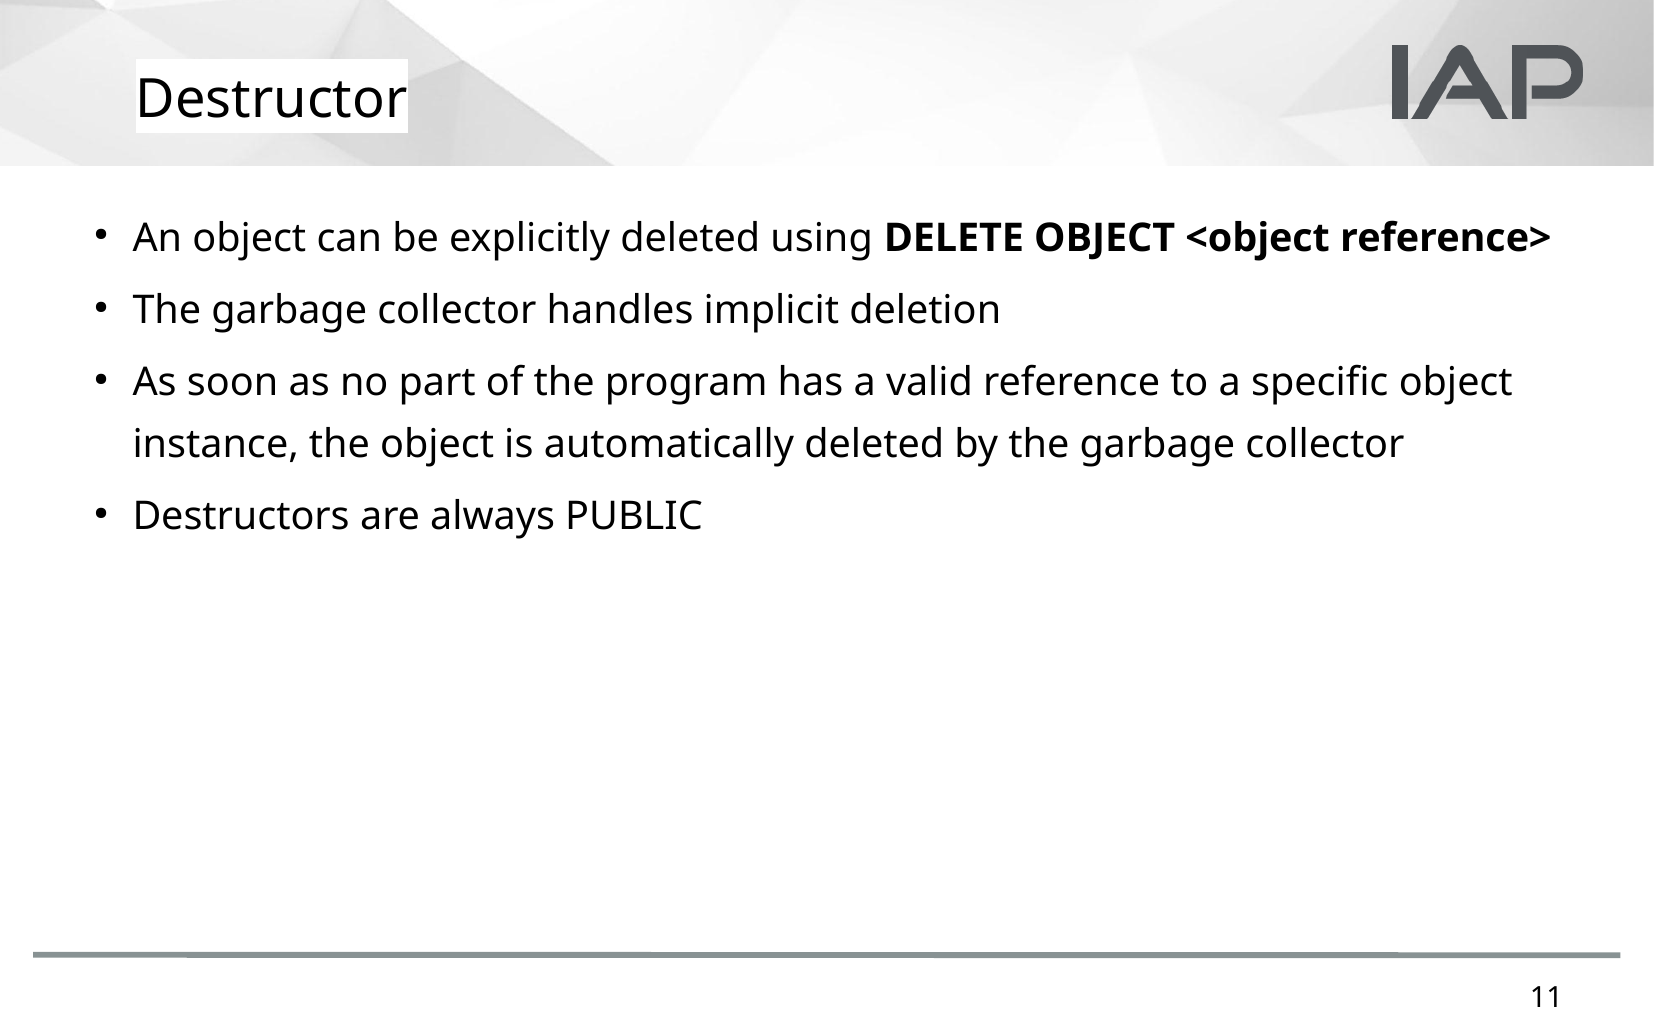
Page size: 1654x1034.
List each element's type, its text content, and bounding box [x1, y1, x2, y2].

picture [0, 0, 1654, 166]
title Destructor [135, 41, 1264, 152]
list An object can be explicitly deleted using DELETE OBJECT <object reference> The garbage collector handles implicit deletion As soon as no part of the program has a valid reference to a specific object instance, the object is automatically deleted by the garbage collector Destructors are always PUBLIC [76, 200, 1589, 895]
